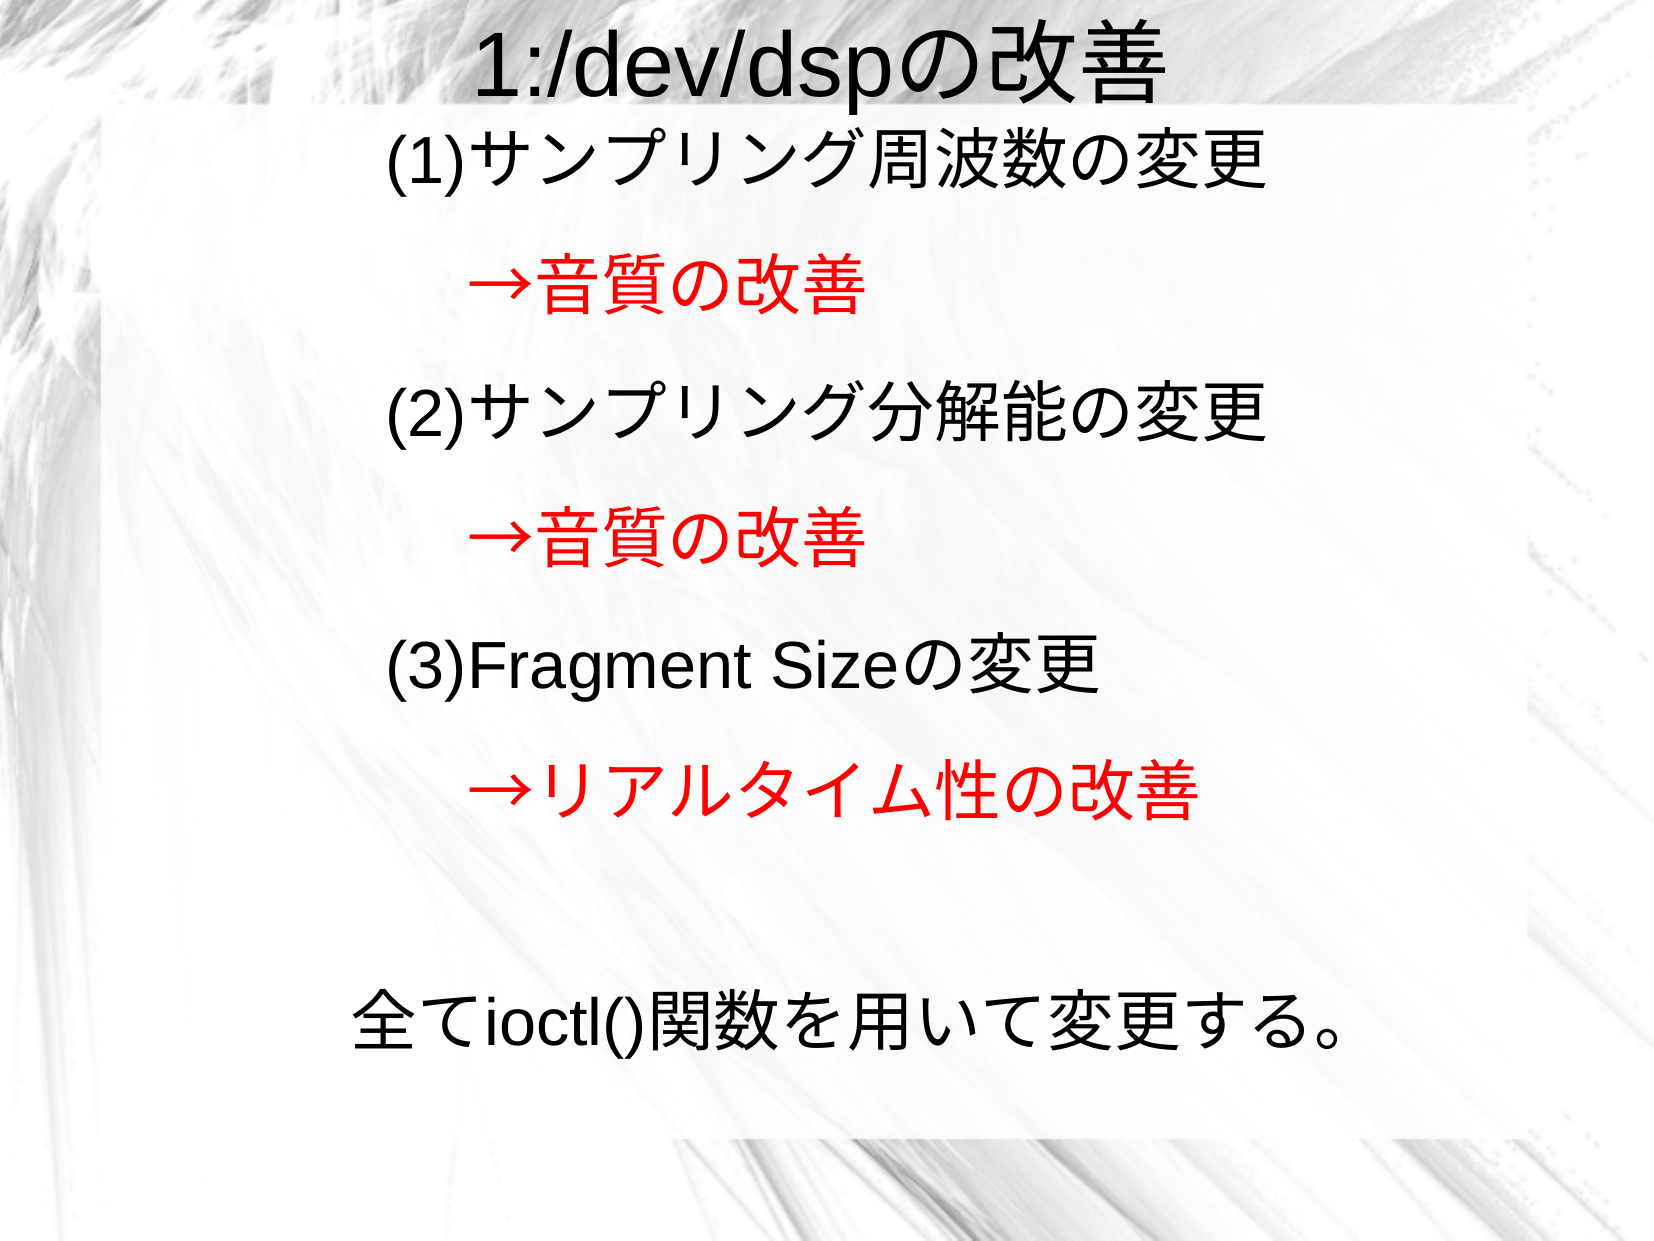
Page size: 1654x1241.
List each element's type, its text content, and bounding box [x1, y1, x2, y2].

list (1)サンプリング周波数の変更 →音質の改善 (2)サンプリング分解能の変更 →音質の改善 (3)Fragment Sizeの変更 →リアルタイム性の改善 全てioctl()関数を用いて変更する。 [129, 106, 1583, 989]
picture [0, 0, 1654, 1241]
text_box 1:/dev/dspの改善 [424, 7, 1217, 107]
